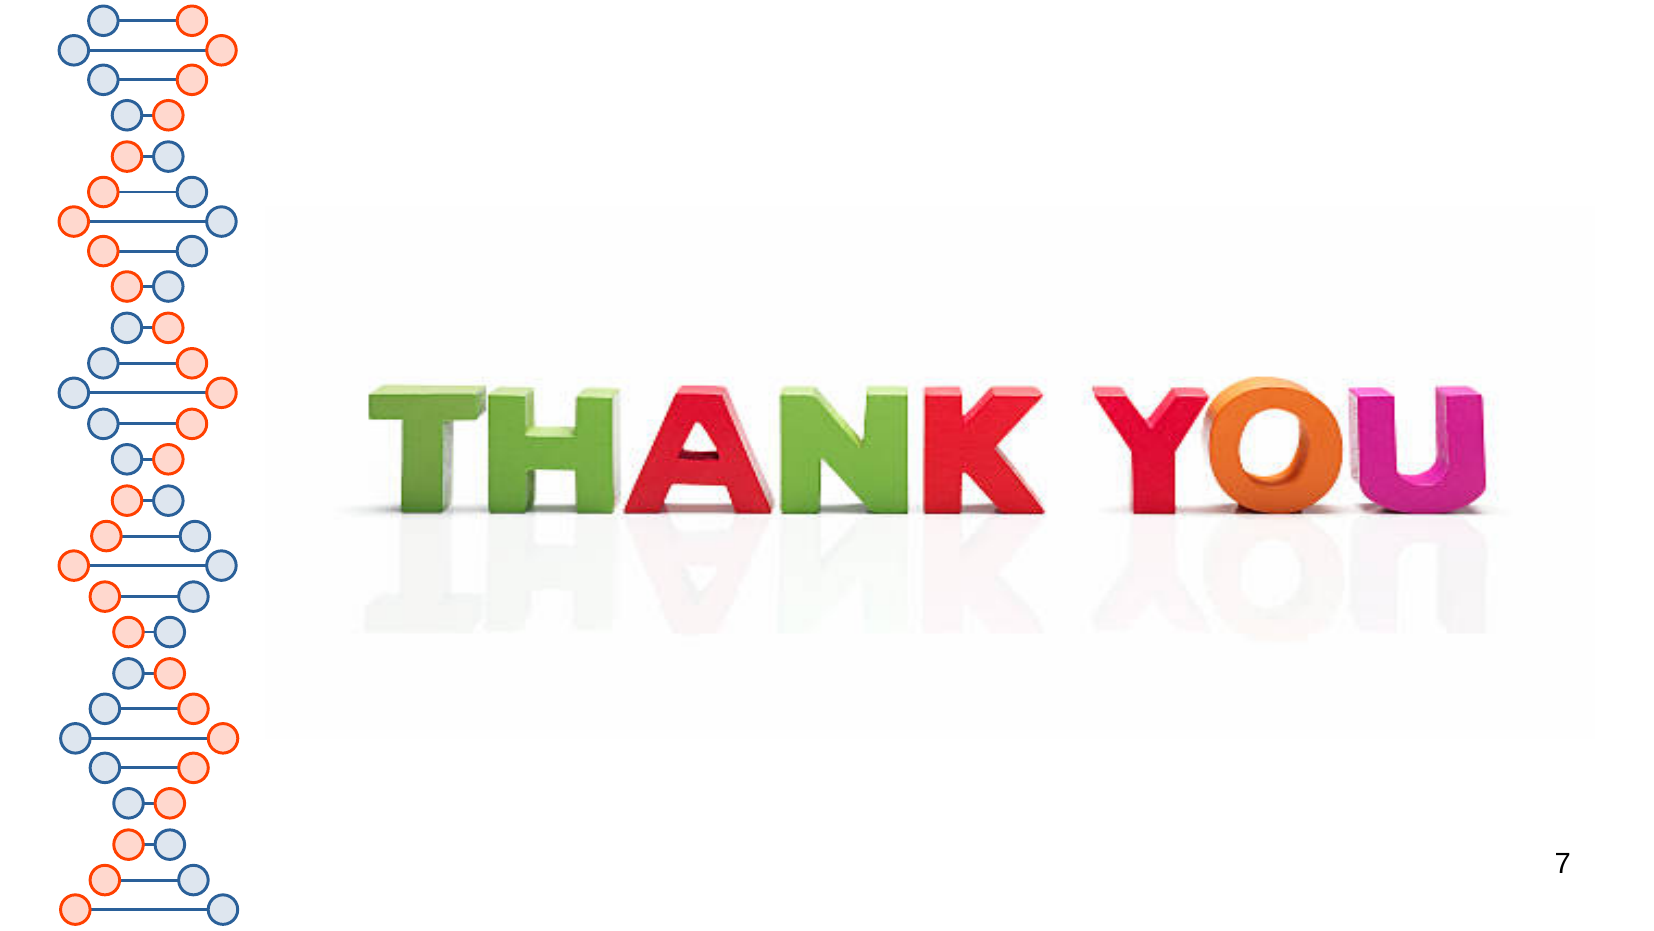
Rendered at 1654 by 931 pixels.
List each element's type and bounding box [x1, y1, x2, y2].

picture [265, 206, 1595, 739]
